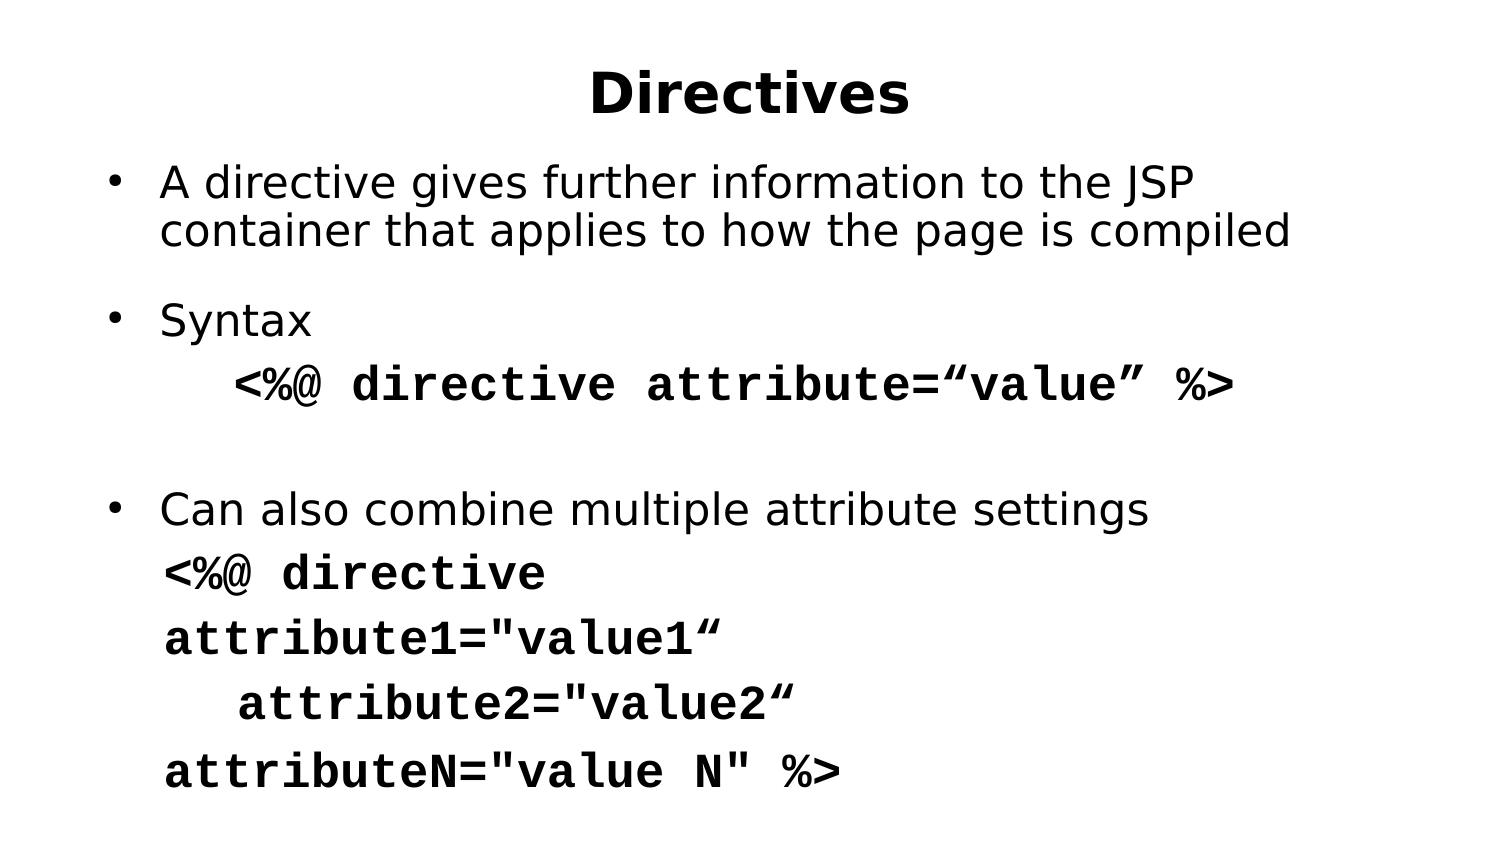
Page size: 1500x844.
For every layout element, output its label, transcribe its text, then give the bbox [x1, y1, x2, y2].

title Directives [75, 33, 1425, 133]
list A directive gives further information to the JSP container that applies to how the page is compiled Syntax <%@ directive attribute=“value” %> Can also combine multiple attribute settings <%@ directive attribute1="value1“ attribute2="value2“ attributeN="value N" %> [75, 153, 1395, 807]
